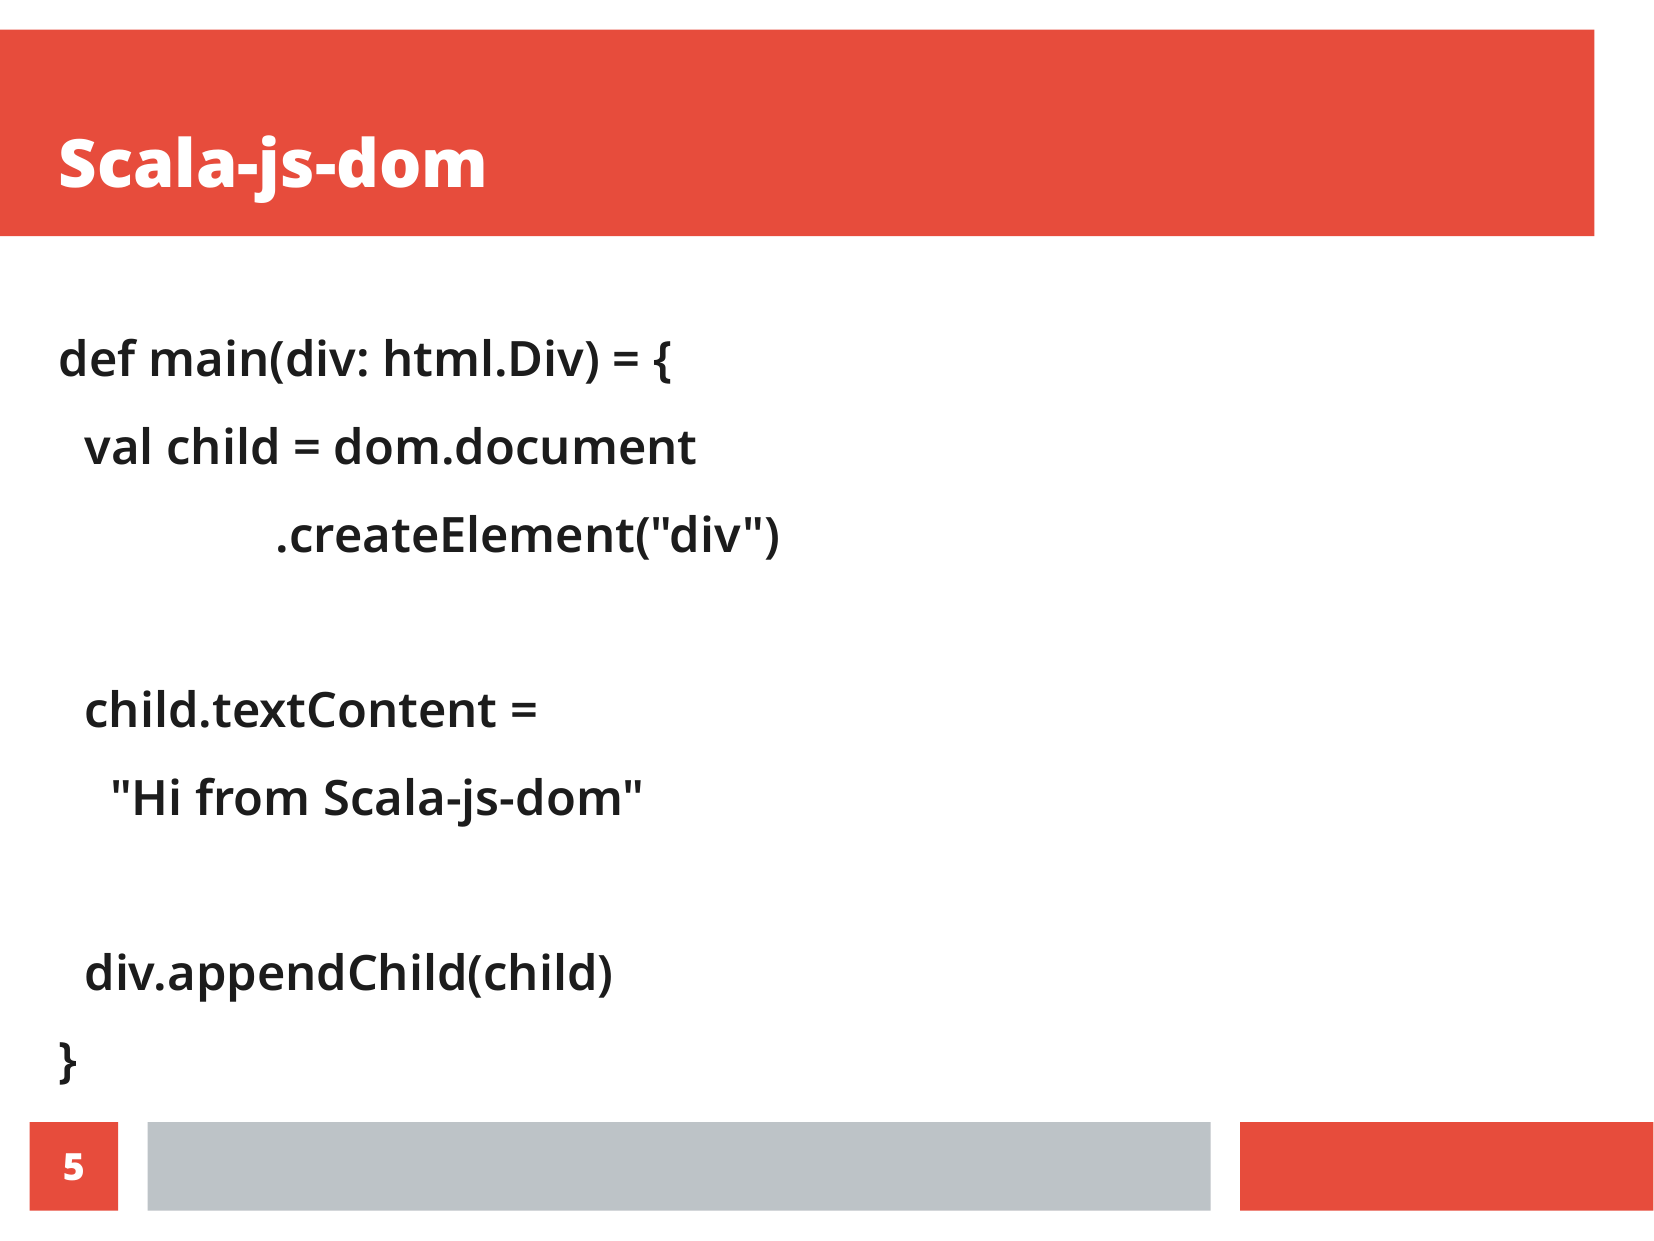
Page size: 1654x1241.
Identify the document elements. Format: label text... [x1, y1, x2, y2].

list def main(div: html.Div) = { val child = dom.document .createElement("div") child.textContent = "Hi from Scala-js-dom" div.appendChild(child) } [59, 324, 1565, 1093]
title Scala-js-dom [59, 59, 1595, 207]
